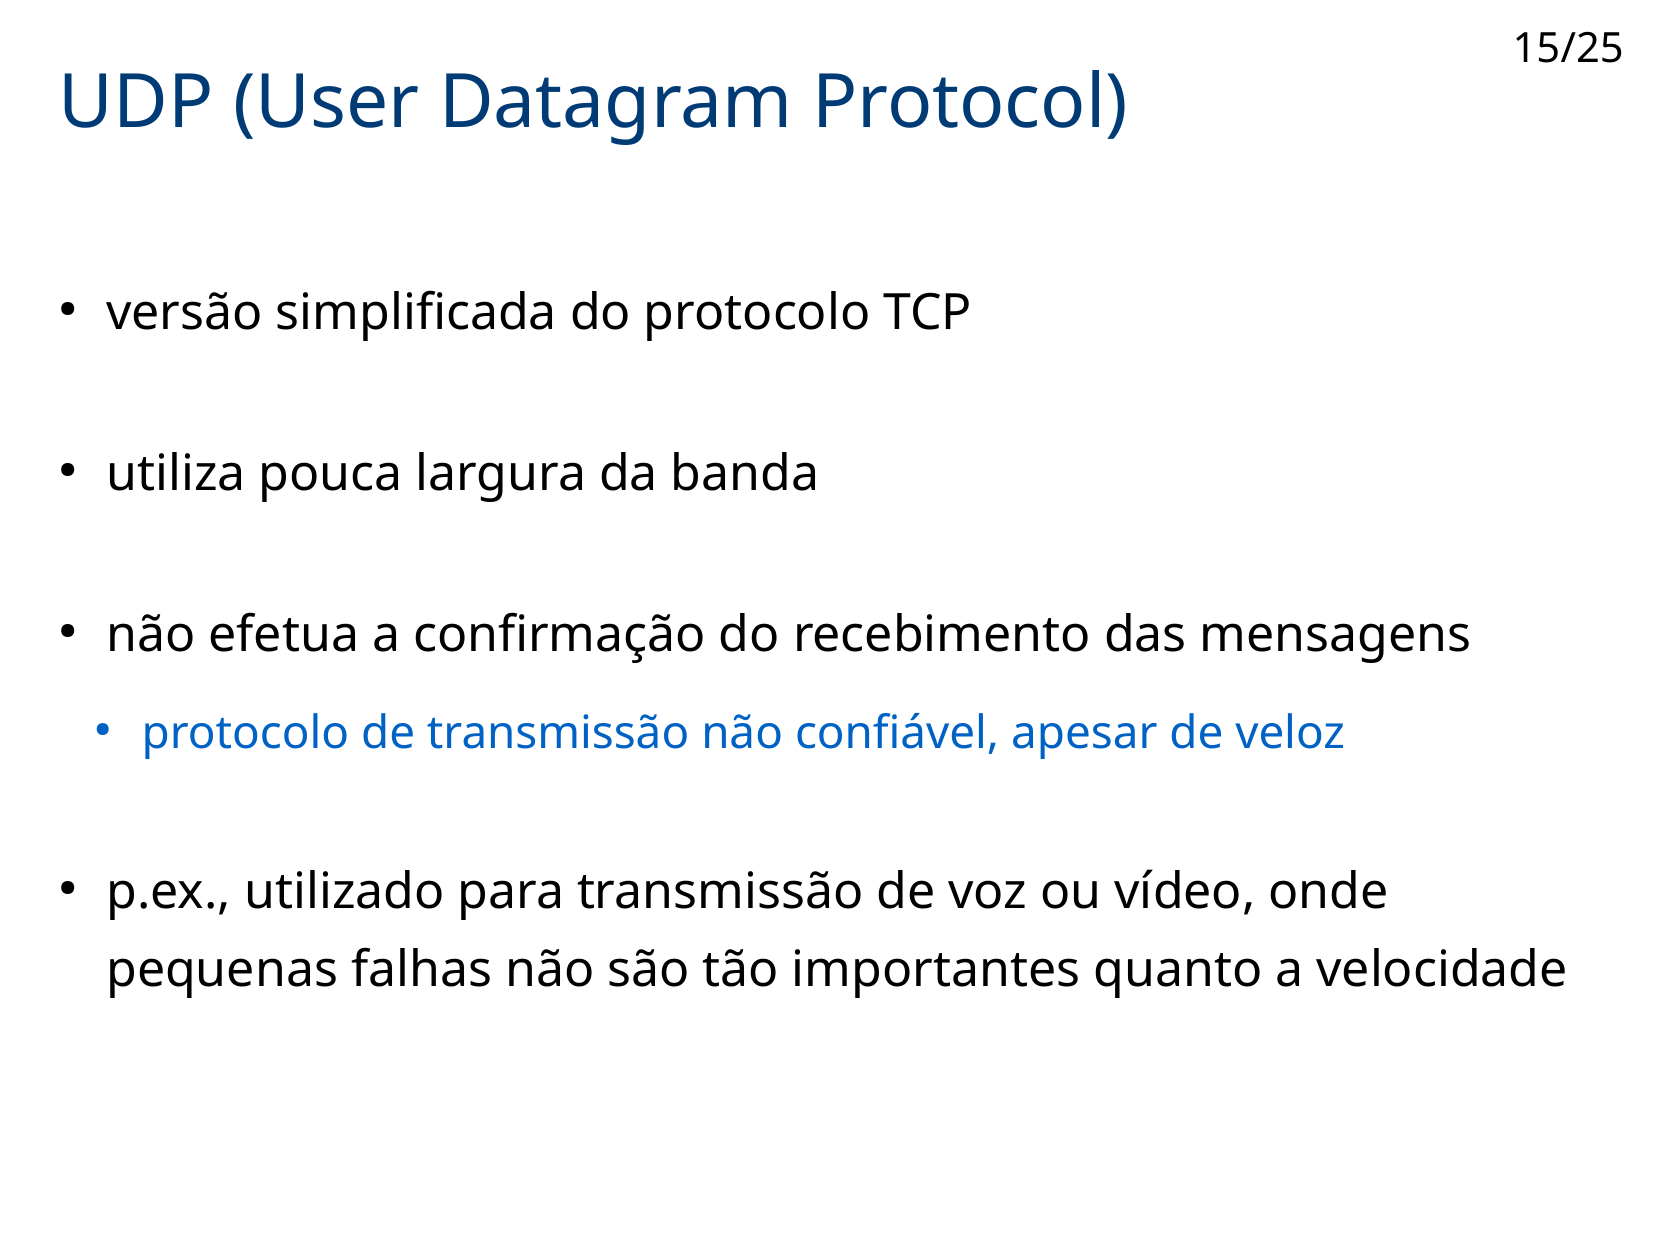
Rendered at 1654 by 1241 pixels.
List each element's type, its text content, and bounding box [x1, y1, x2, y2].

list versão simplificada do protocolo TCP utiliza pouca largura da banda não efetua a confirmação do recebimento das mensagens protocolo de transmissão não confiável, apesar de veloz p.ex., utilizado para transmissão de voz ou vídeo, onde pequenas falhas não são tão importantes quanto a velocidade [59, 265, 1625, 1211]
title UDP (User Datagram Protocol) [59, 47, 1625, 166]
